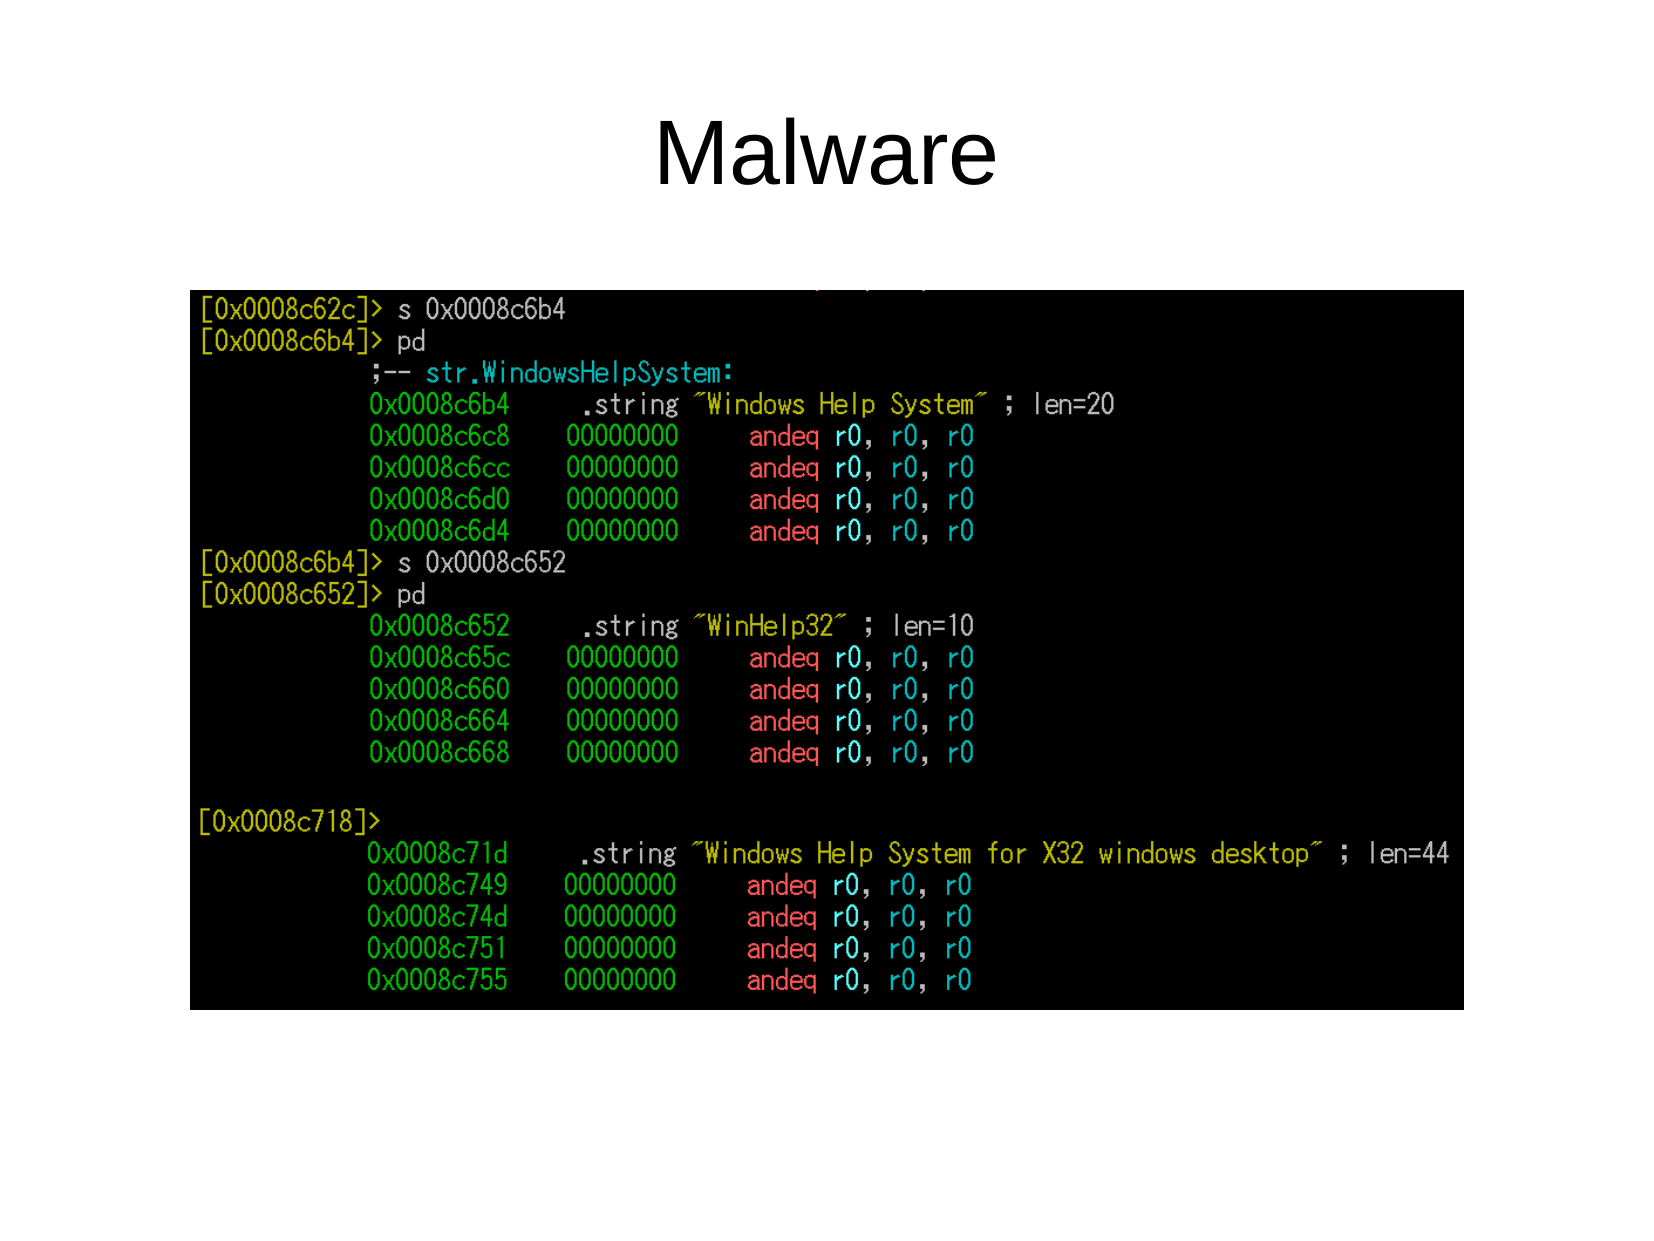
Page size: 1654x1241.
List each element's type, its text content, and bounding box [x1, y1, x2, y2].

picture [190, 290, 1464, 1010]
title Malware [82, 49, 1571, 257]
